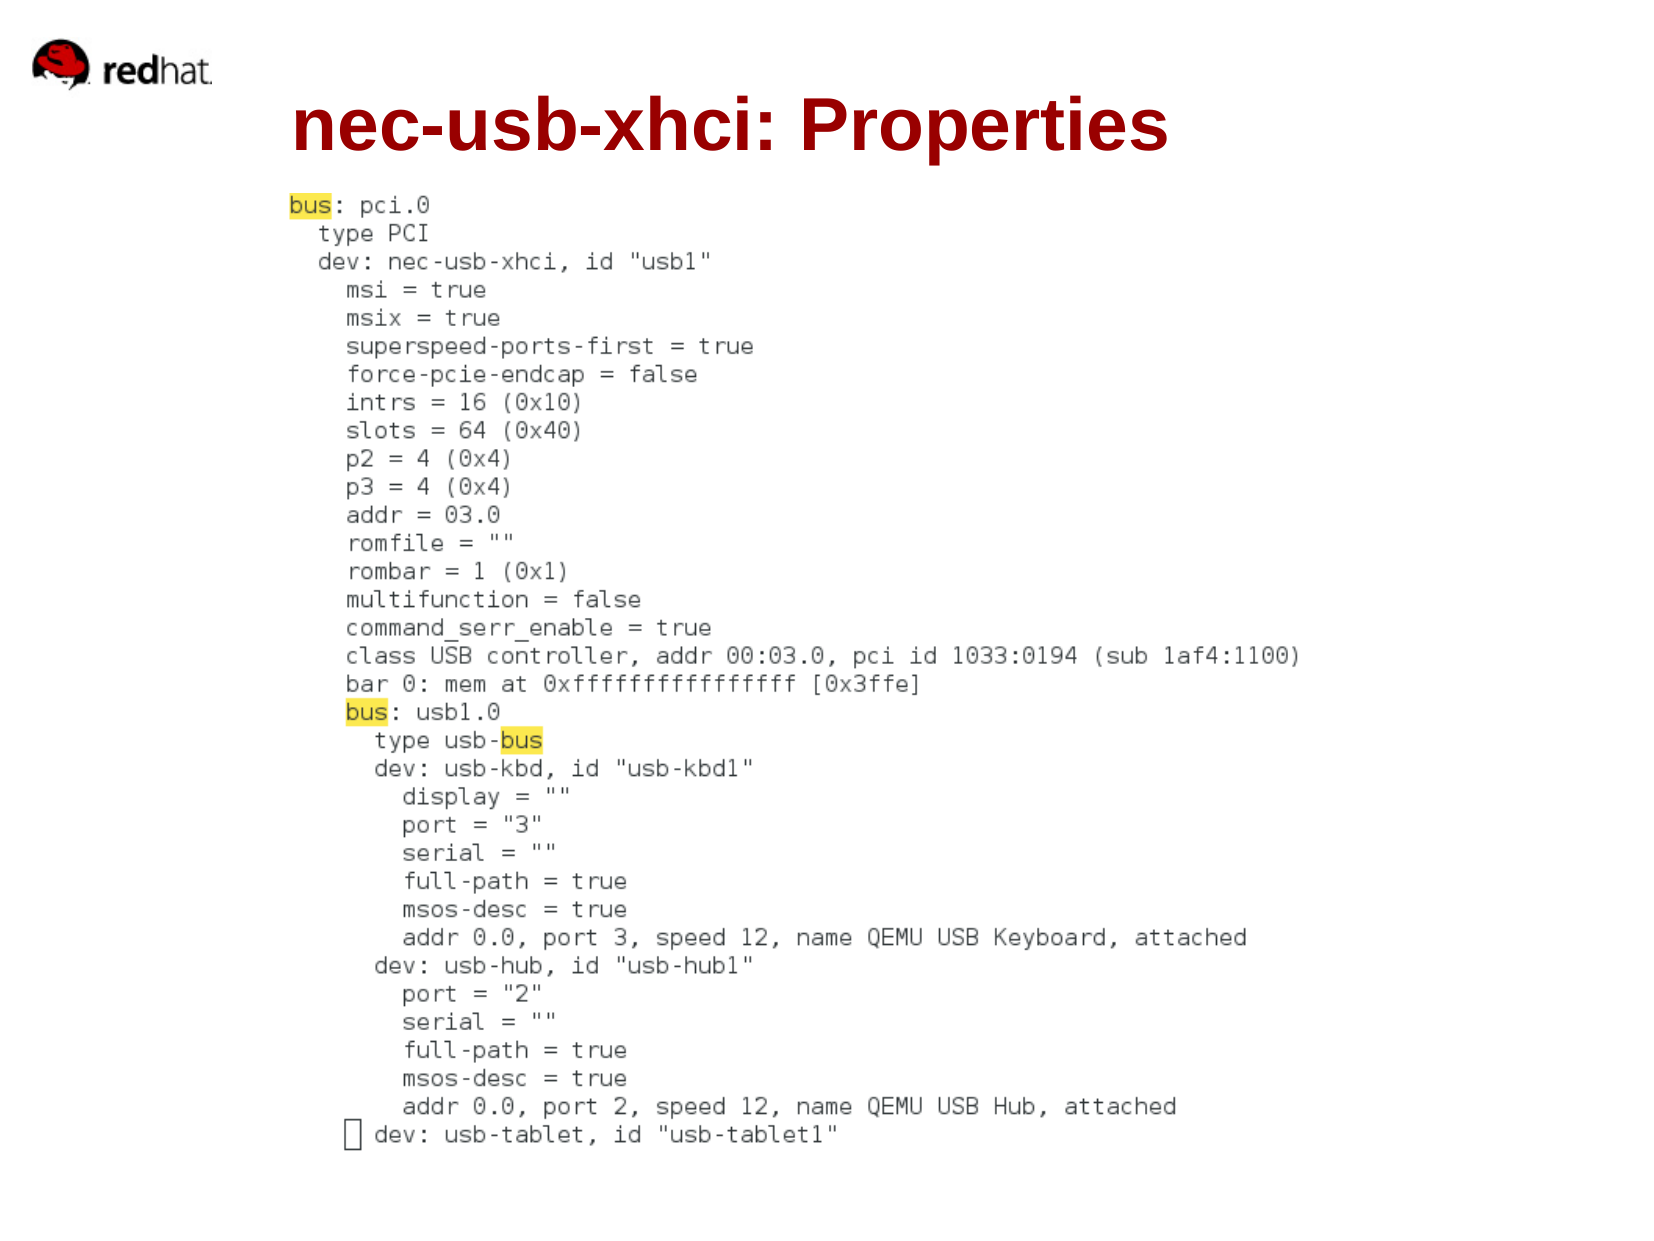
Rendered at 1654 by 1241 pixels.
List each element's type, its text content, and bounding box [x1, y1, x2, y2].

text_box nec-usb-xhci: Properties [150, 75, 1313, 188]
picture [271, 193, 1313, 1163]
picture [31, 37, 212, 98]
